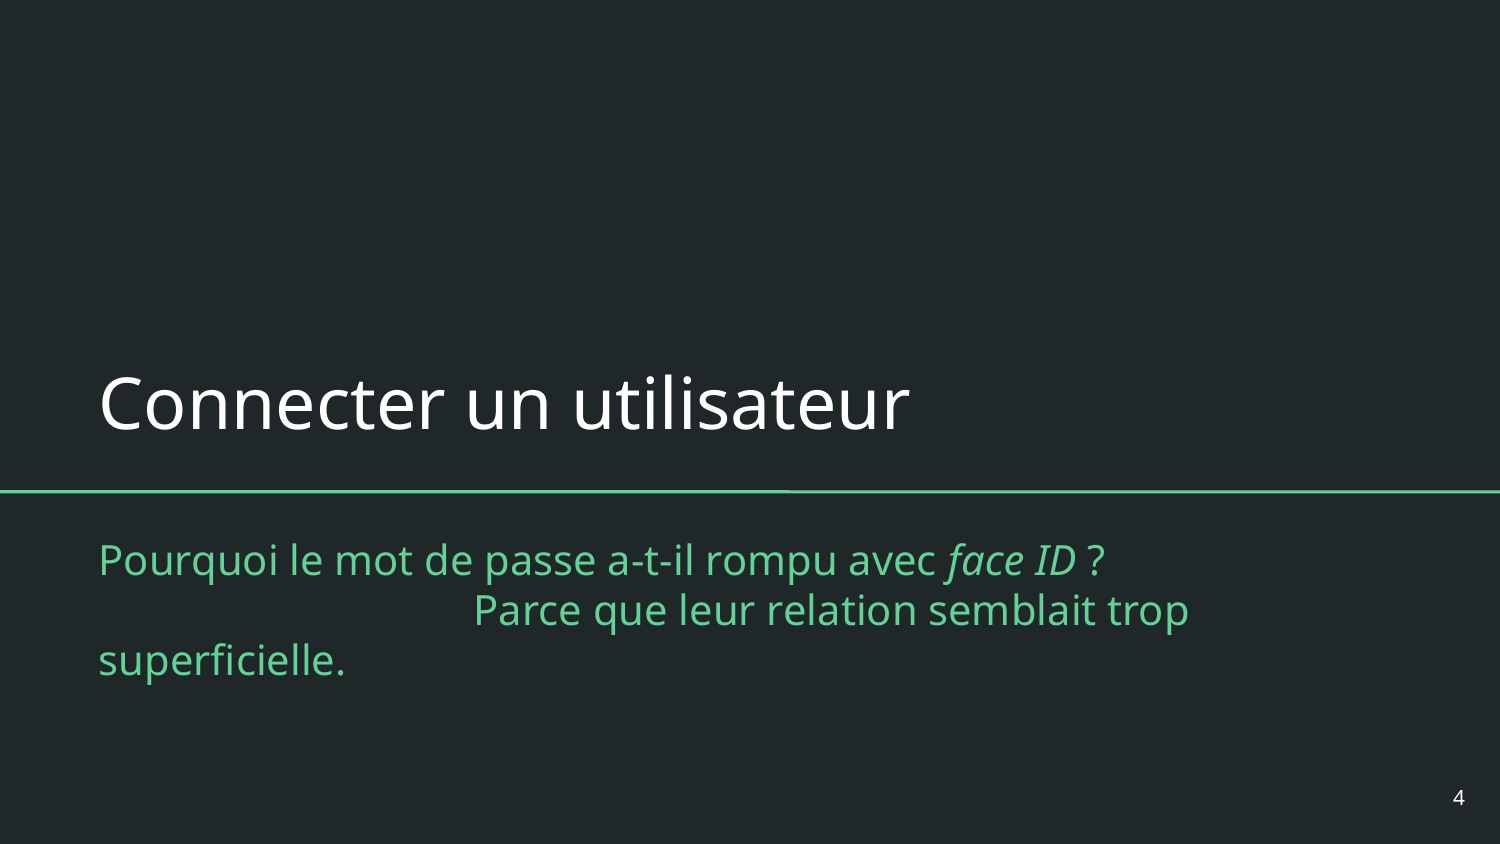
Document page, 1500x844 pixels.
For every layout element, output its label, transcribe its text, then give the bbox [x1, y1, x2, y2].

text_box Pourquoi le mot de passe a-t-il rompu avec face ID ? Parce que leur relation semblait trop superficielle. [83, 518, 1447, 699]
slide_number <numéro> [1389, 764, 1480, 830]
title Connecter un utilisateur [83, 337, 1417, 466]
